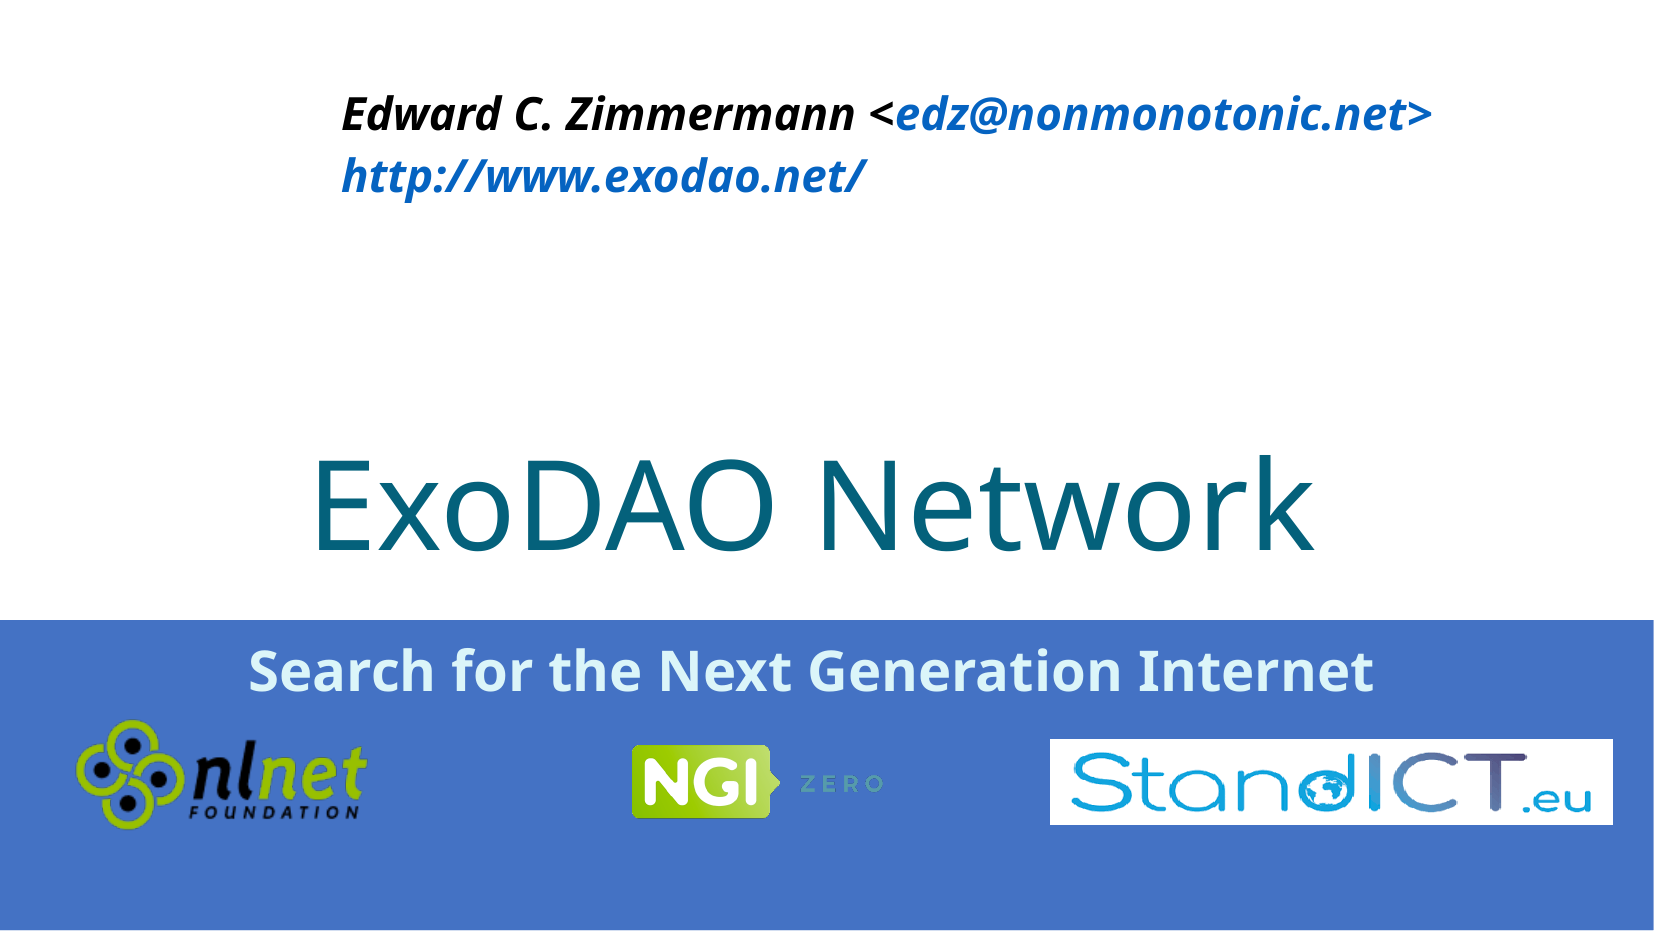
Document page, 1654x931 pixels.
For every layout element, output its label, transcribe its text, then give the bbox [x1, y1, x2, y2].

picture [73, 712, 371, 838]
picture [1050, 739, 1613, 825]
text_box Edward C. Zimmermann <edz@nonmonotonic.net> http://www.exodao.net/ [335, 78, 1439, 209]
picture [501, 700, 1013, 862]
title ExoDAO Network [73, 44, 1551, 576]
subtitle Search for the Next Generation Internet [73, 634, 1551, 931]
